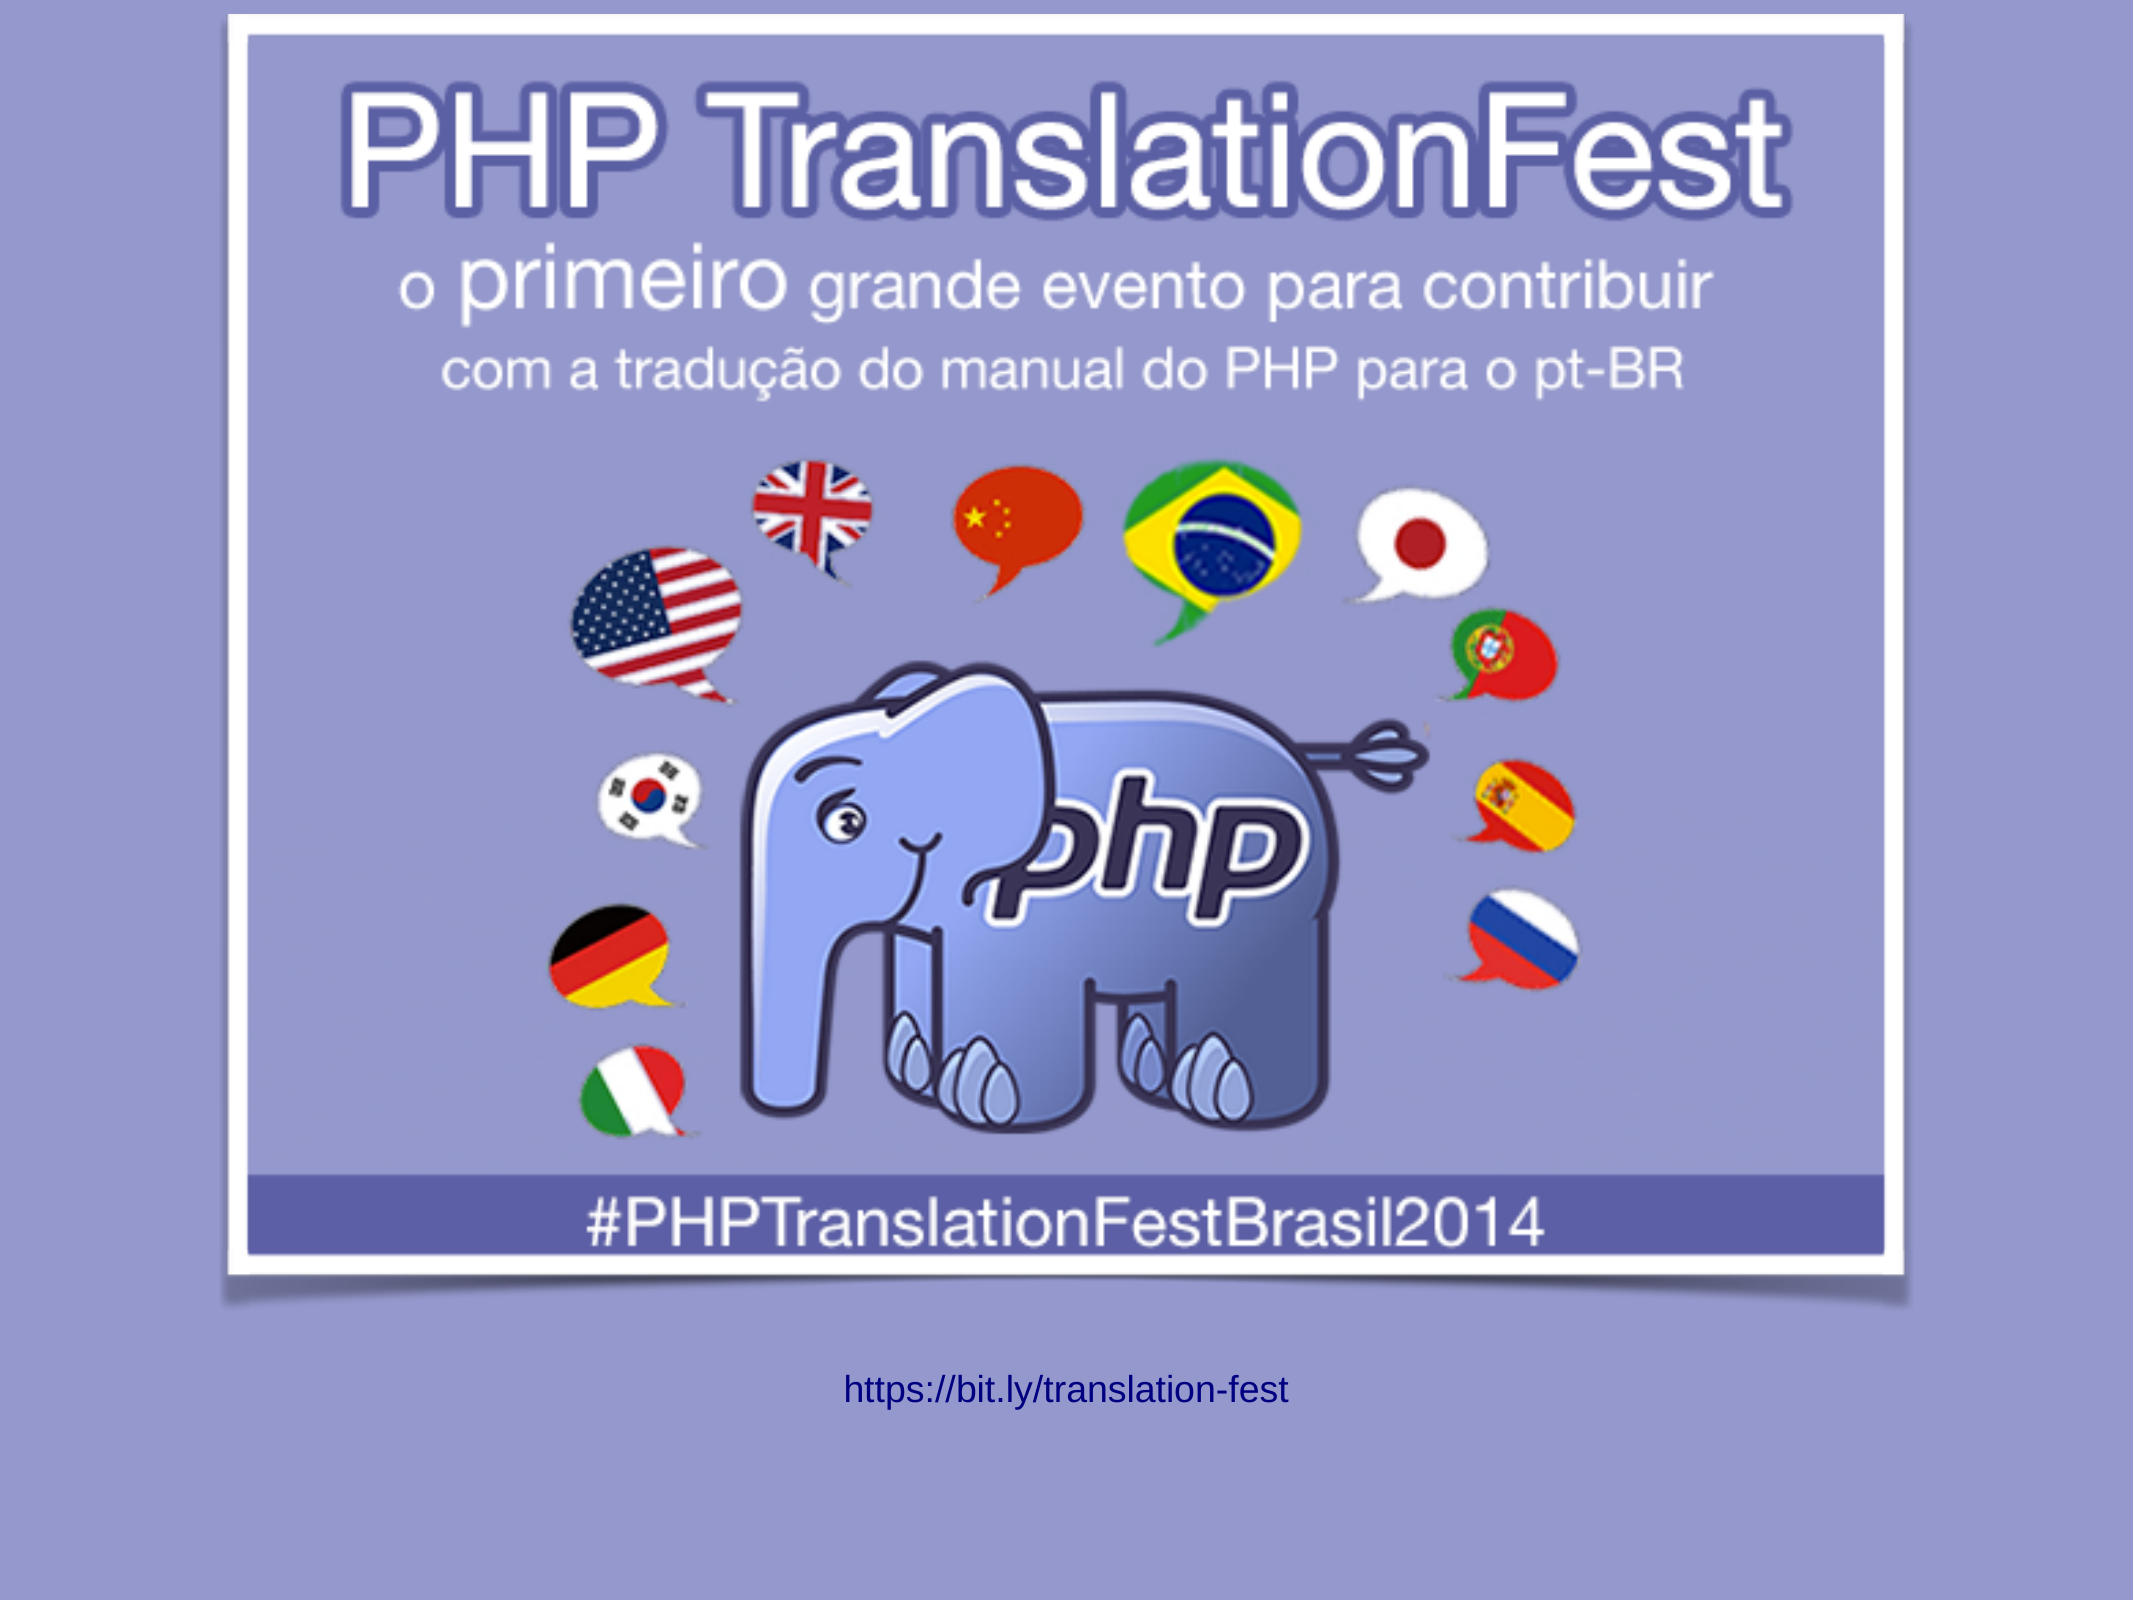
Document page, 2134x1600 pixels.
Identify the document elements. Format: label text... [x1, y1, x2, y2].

text_box https://bit.ly/translation-fest [843, 1365, 1290, 1411]
picture [219, 14, 1914, 1315]
